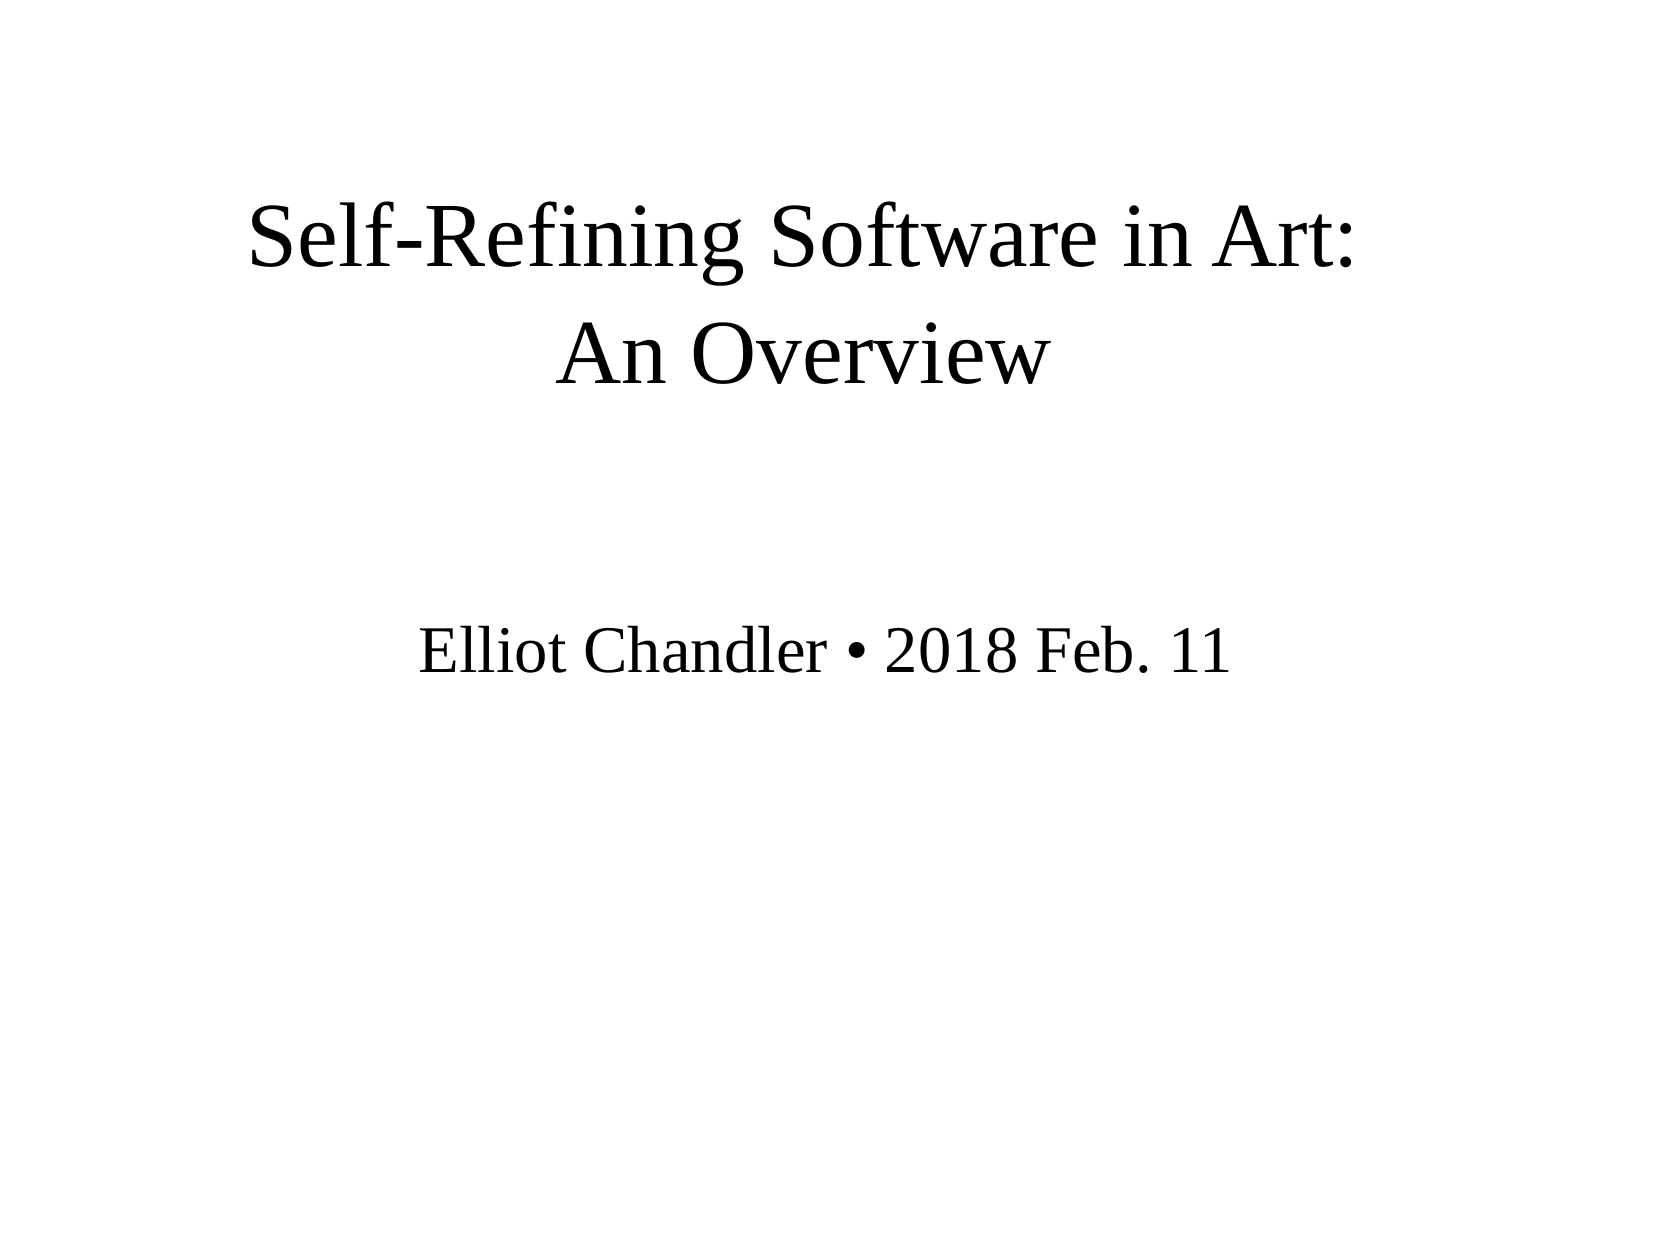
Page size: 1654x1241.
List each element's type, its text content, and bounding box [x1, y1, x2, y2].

title Self-Refining Software in Art: An Overview [60, 182, 1549, 391]
subtitle Elliot Chandler • 2018 Feb. 11 [82, 290, 1571, 1010]
